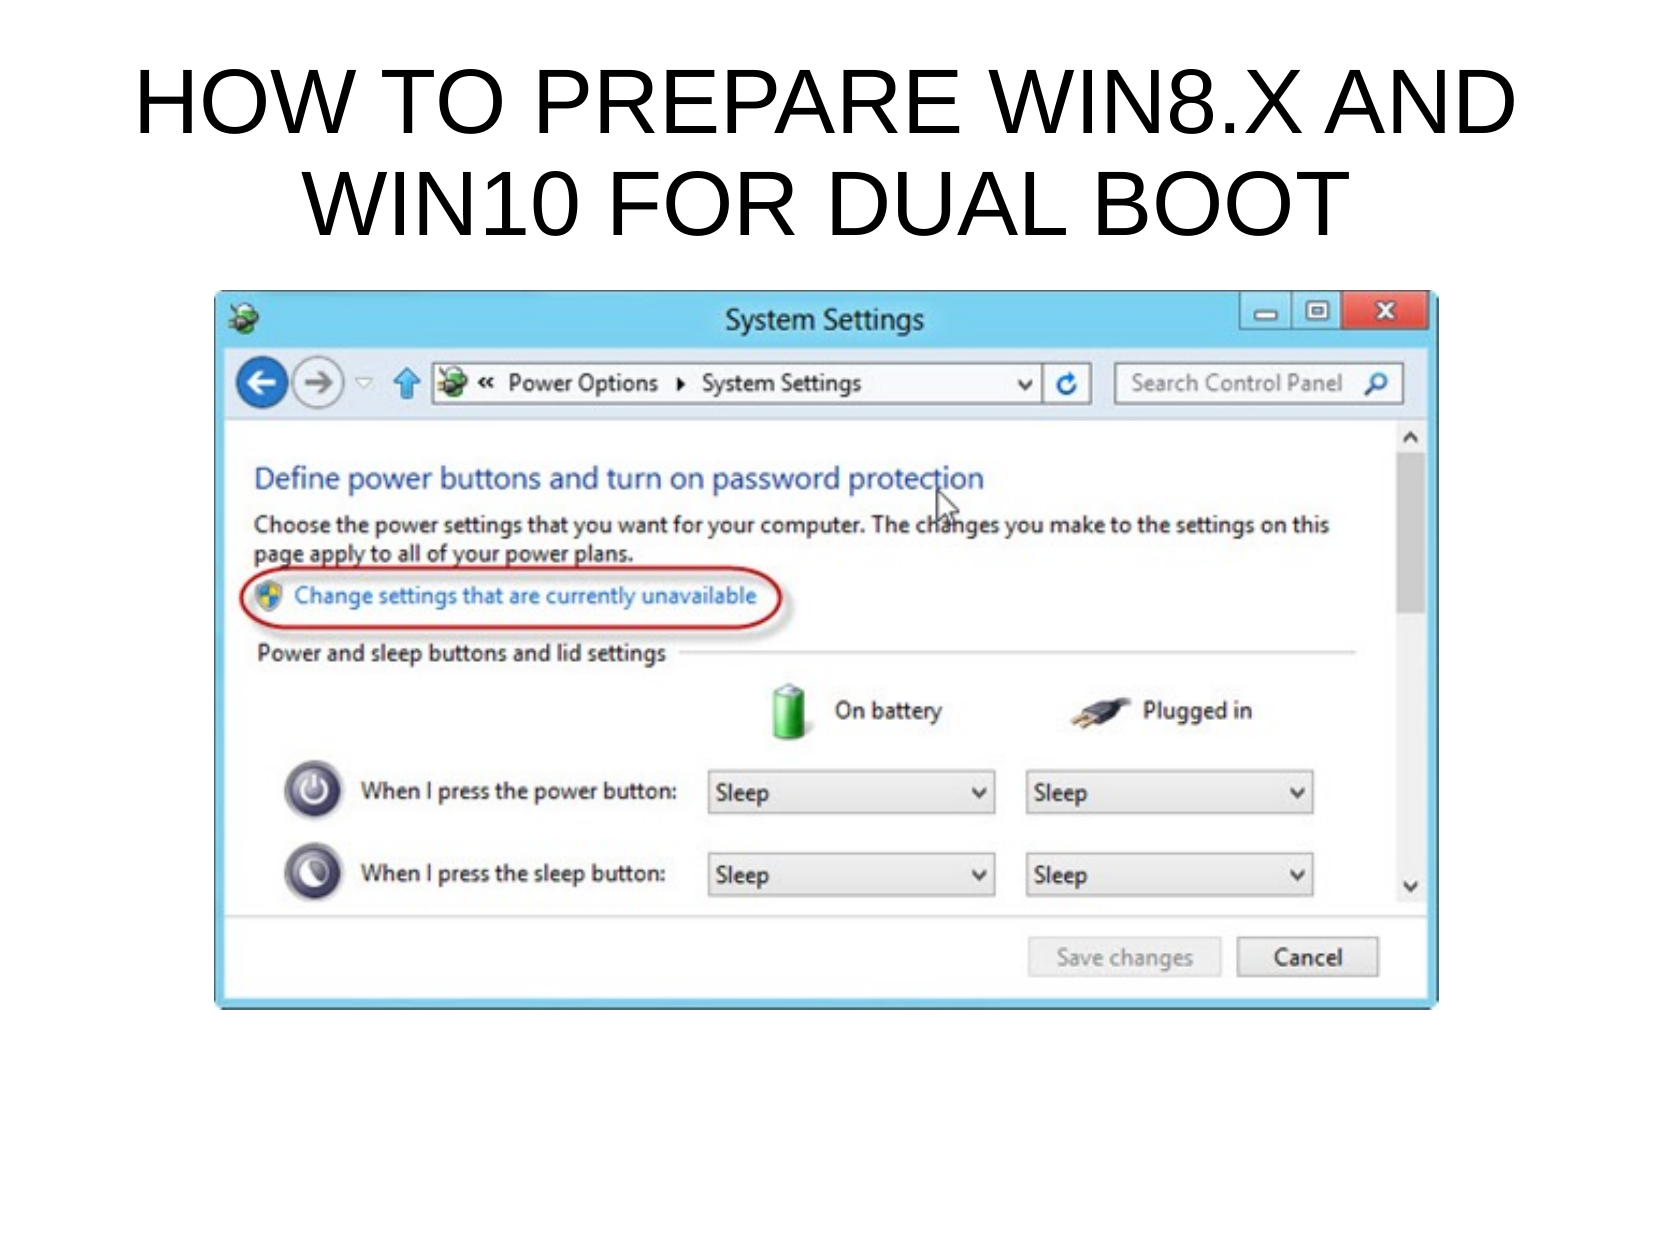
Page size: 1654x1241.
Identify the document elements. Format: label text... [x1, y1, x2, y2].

title HOW TO PREPARE WIN8.X AND WIN10 FOR DUAL BOOT [82, 49, 1571, 257]
picture [214, 290, 1439, 1010]
